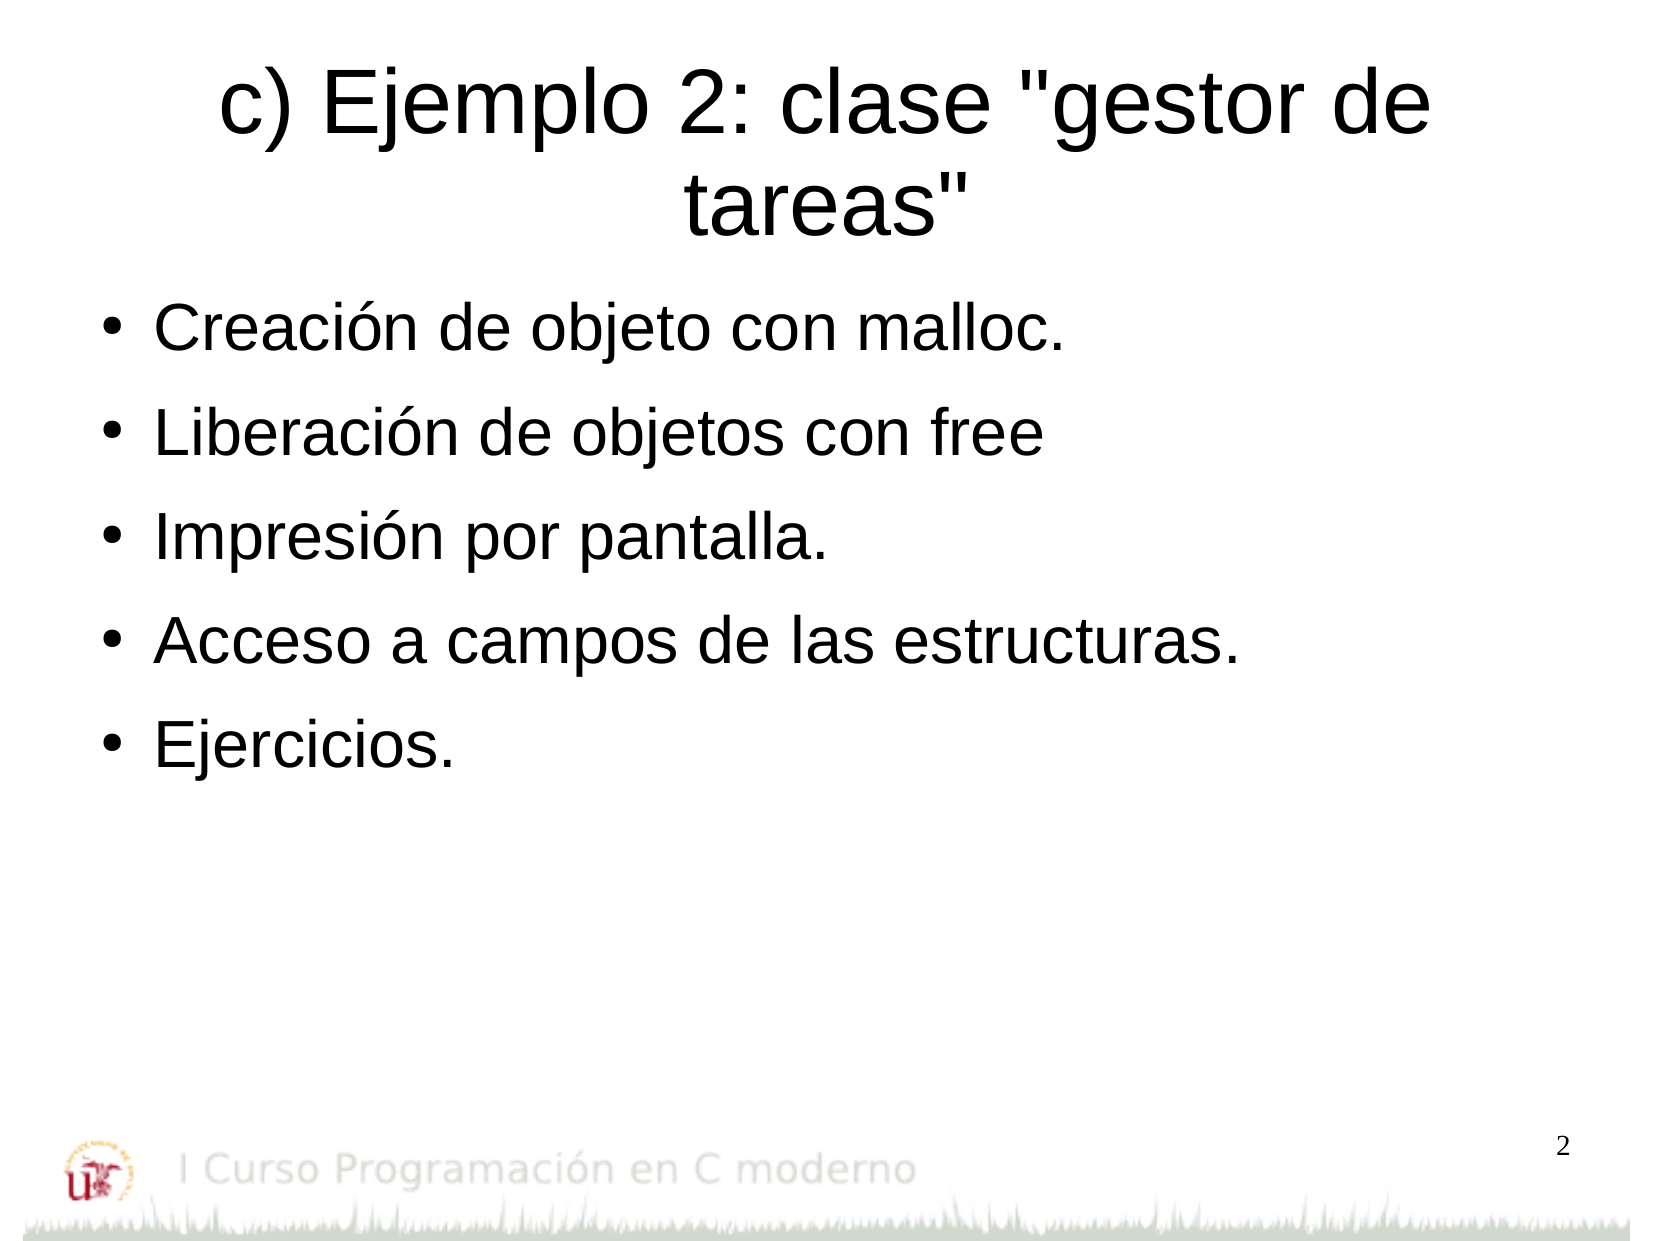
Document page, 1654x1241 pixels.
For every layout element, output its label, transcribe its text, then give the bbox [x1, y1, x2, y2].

list Creación de objeto con malloc. Liberación de objetos con free Impresión por pantalla. Acceso a campos de las estructuras. Ejercicios. [82, 290, 1538, 1010]
title c) Ejemplo 2: clase "gestor de tareas" [82, 49, 1571, 257]
picture [23, 1136, 1630, 1241]
